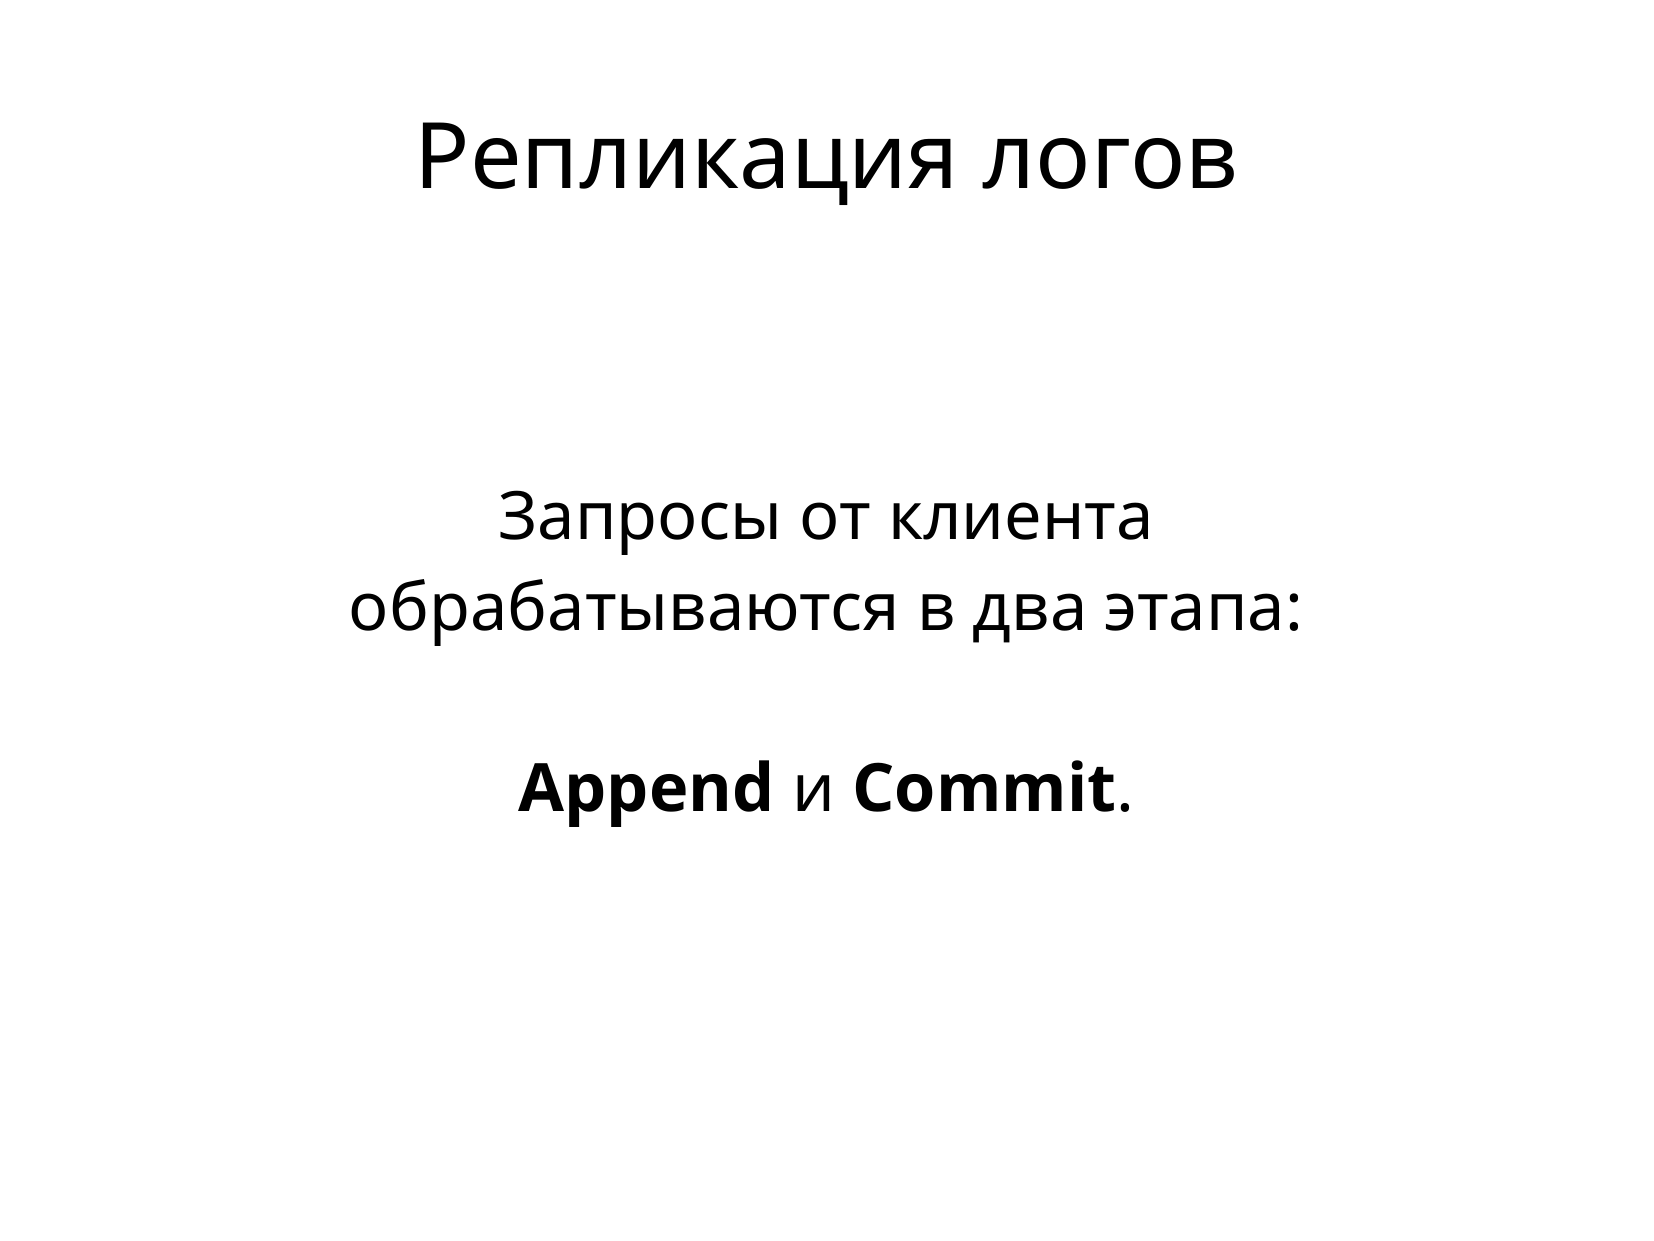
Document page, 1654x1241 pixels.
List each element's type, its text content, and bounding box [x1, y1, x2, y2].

title Репликация логов [82, 49, 1571, 257]
subtitle Запросы от клиента обрабатываются в два этапа: Append и Commit. [82, 290, 1571, 1010]
